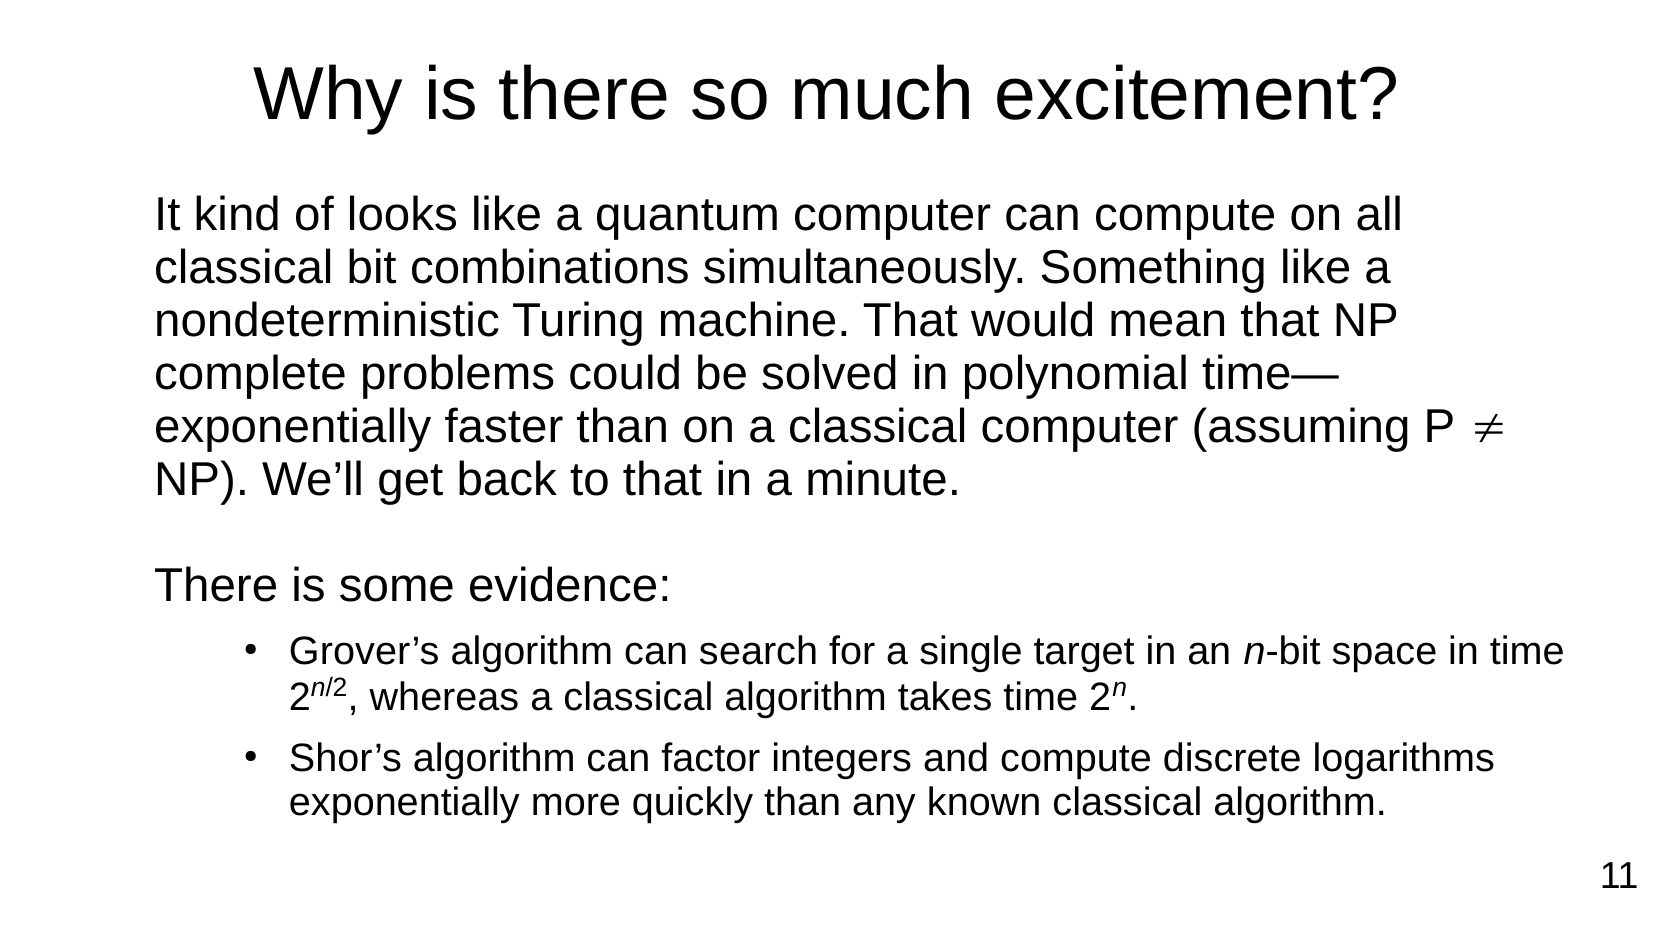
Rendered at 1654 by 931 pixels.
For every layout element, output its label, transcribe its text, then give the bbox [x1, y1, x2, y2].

title Why is there so much excitement? [82, 37, 1571, 151]
list It kind of looks like a quantum computer can compute on all classical bit combinations simultaneously. Something like a nondeterministic Turing machine. That would mean that NP complete problems could be solved in polynomial time—exponentially faster than on a classical computer (assuming P  NP). We’ll get back to that in a minute. There is some evidence: Grover’s algorithm can search for a single target in an n-bit space in time 2n/2, whereas a classical algorithm takes time 2n. Shor’s algorithm can factor integers and compute discrete logarithms exponentially more quickly than any known classical algorithm. [86, 187, 1575, 826]
